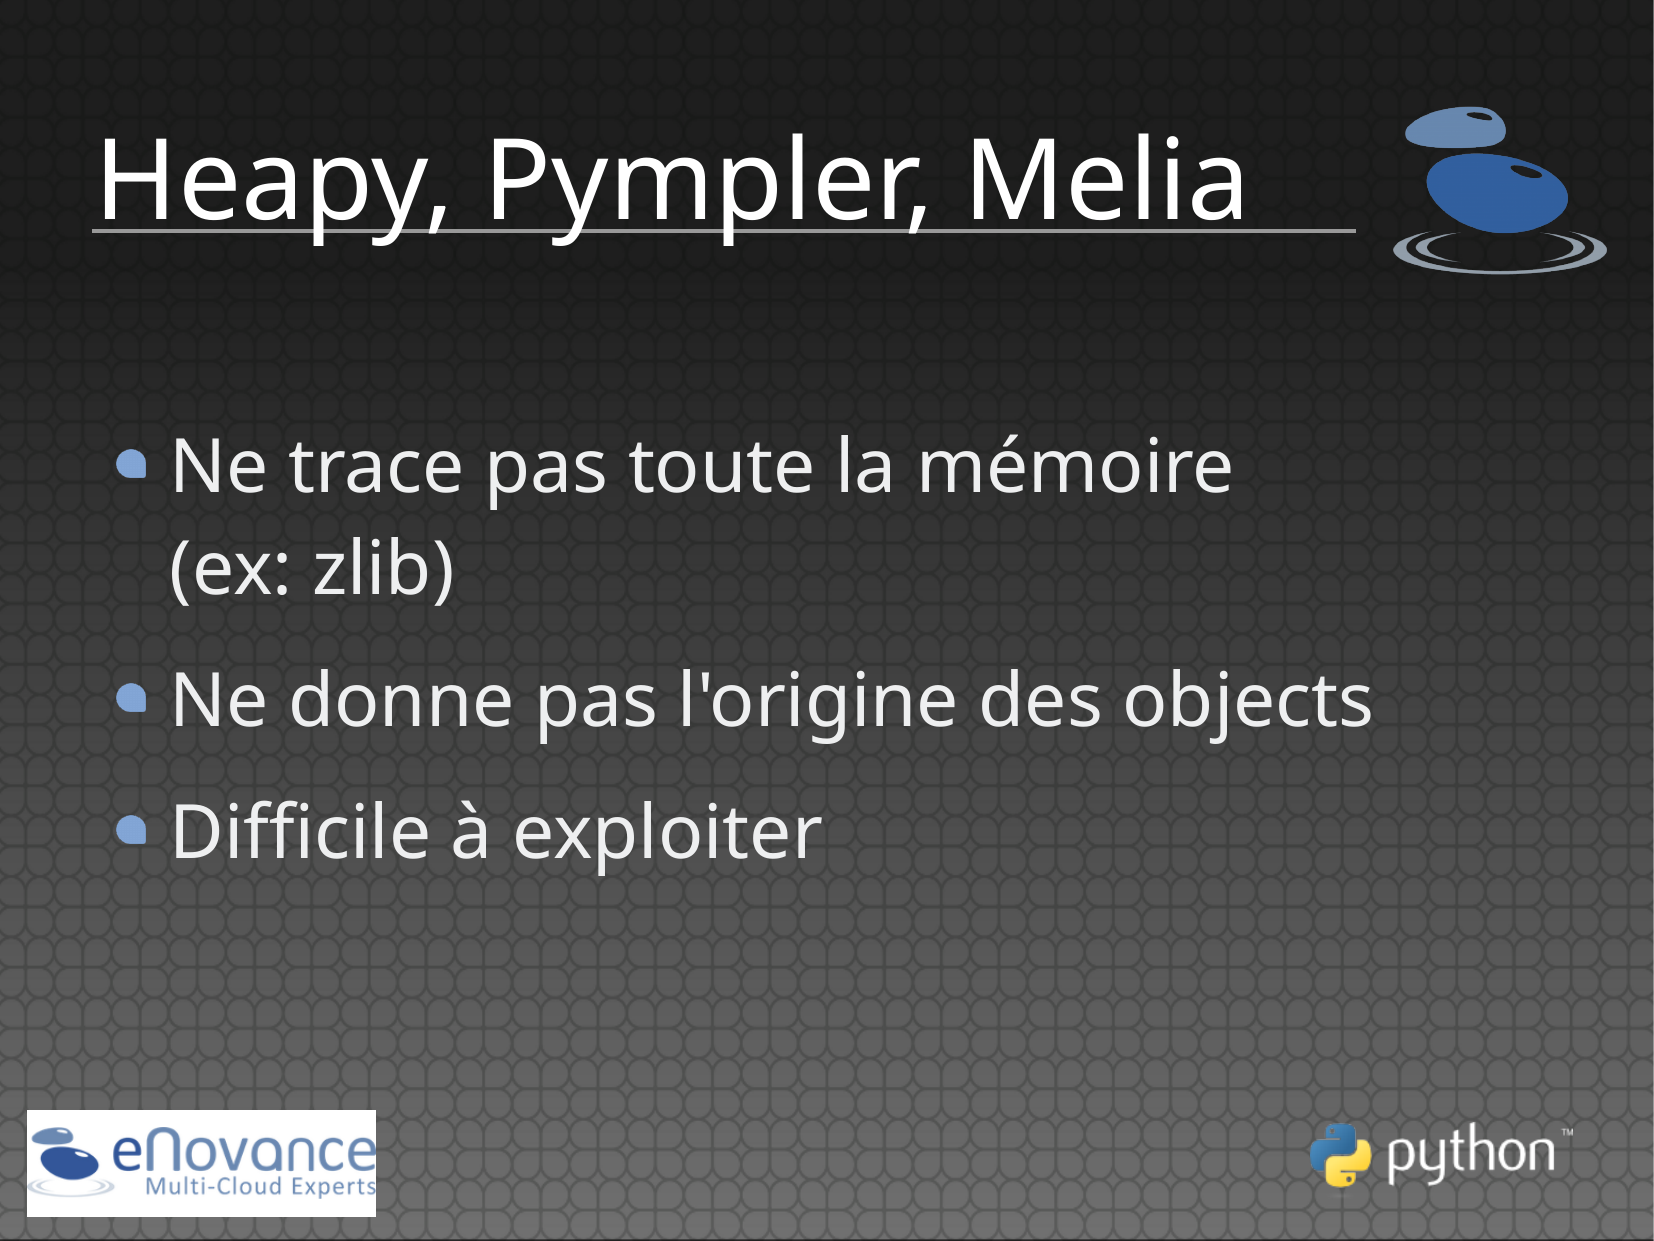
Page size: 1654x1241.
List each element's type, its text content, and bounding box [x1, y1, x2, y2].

picture [0, 0, 1654, 1241]
list Ne trace pas toute la mémoire (ex: zlib) Ne donne pas l'origine des objects Difficile à exploiter [98, 412, 1503, 1089]
title Heapy, Pympler, Melia [94, 100, 1426, 251]
